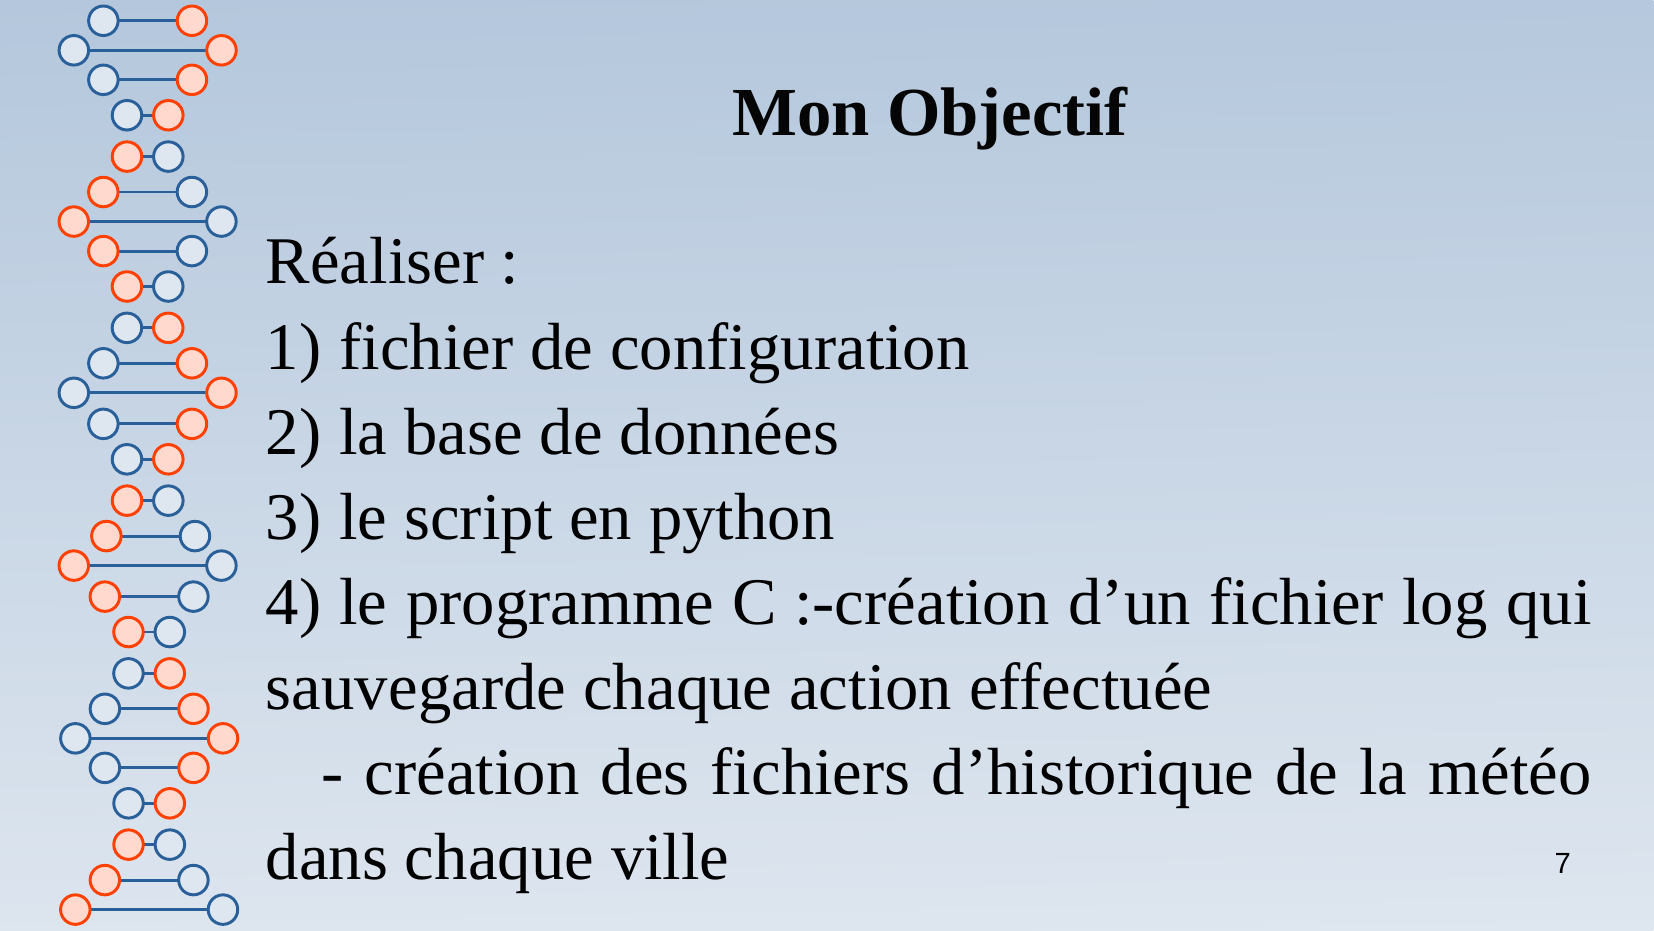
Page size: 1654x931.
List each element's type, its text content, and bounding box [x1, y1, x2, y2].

title Mon Objectif [265, 35, 1595, 189]
subtitle Réaliser : fichier de configuration la base de données le script en python le programme C :-création d’un fichier log qui sauvegarde chaque action effectuée - création des fichiers d’historique de la météo dans chaque ville [265, 224, 1595, 931]
